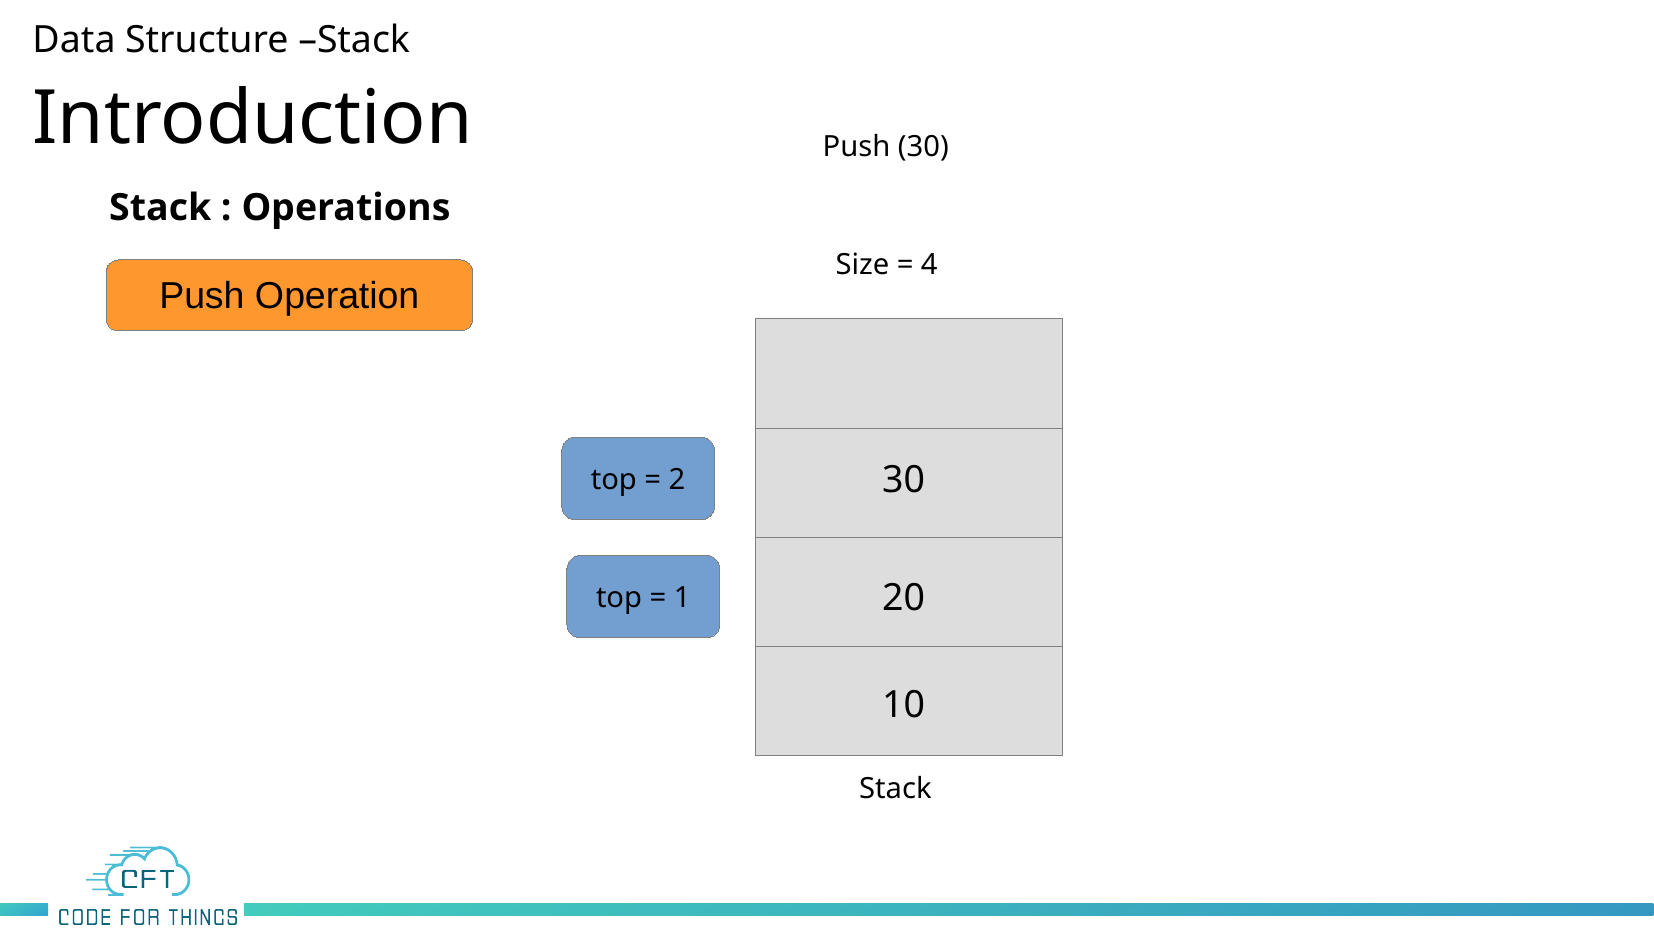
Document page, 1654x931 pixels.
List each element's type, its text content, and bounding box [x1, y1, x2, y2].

title Data Structure –Stack Introduction [32, 12, 1184, 166]
text_box Size = 4 [820, 236, 1009, 286]
text_box top = 2 [561, 437, 715, 520]
text_box top = 1 [566, 555, 720, 638]
text_box 30 [826, 437, 981, 520]
text_box [755, 318, 1063, 756]
text_box Push (30) [785, 118, 987, 168]
text_box Stack [844, 759, 956, 810]
text_box Push Operation [106, 259, 473, 331]
text_box 10 [826, 661, 981, 745]
picture [59, 846, 237, 925]
text_box 20 [826, 555, 981, 638]
text_box Stack : Operations [23, 173, 615, 243]
